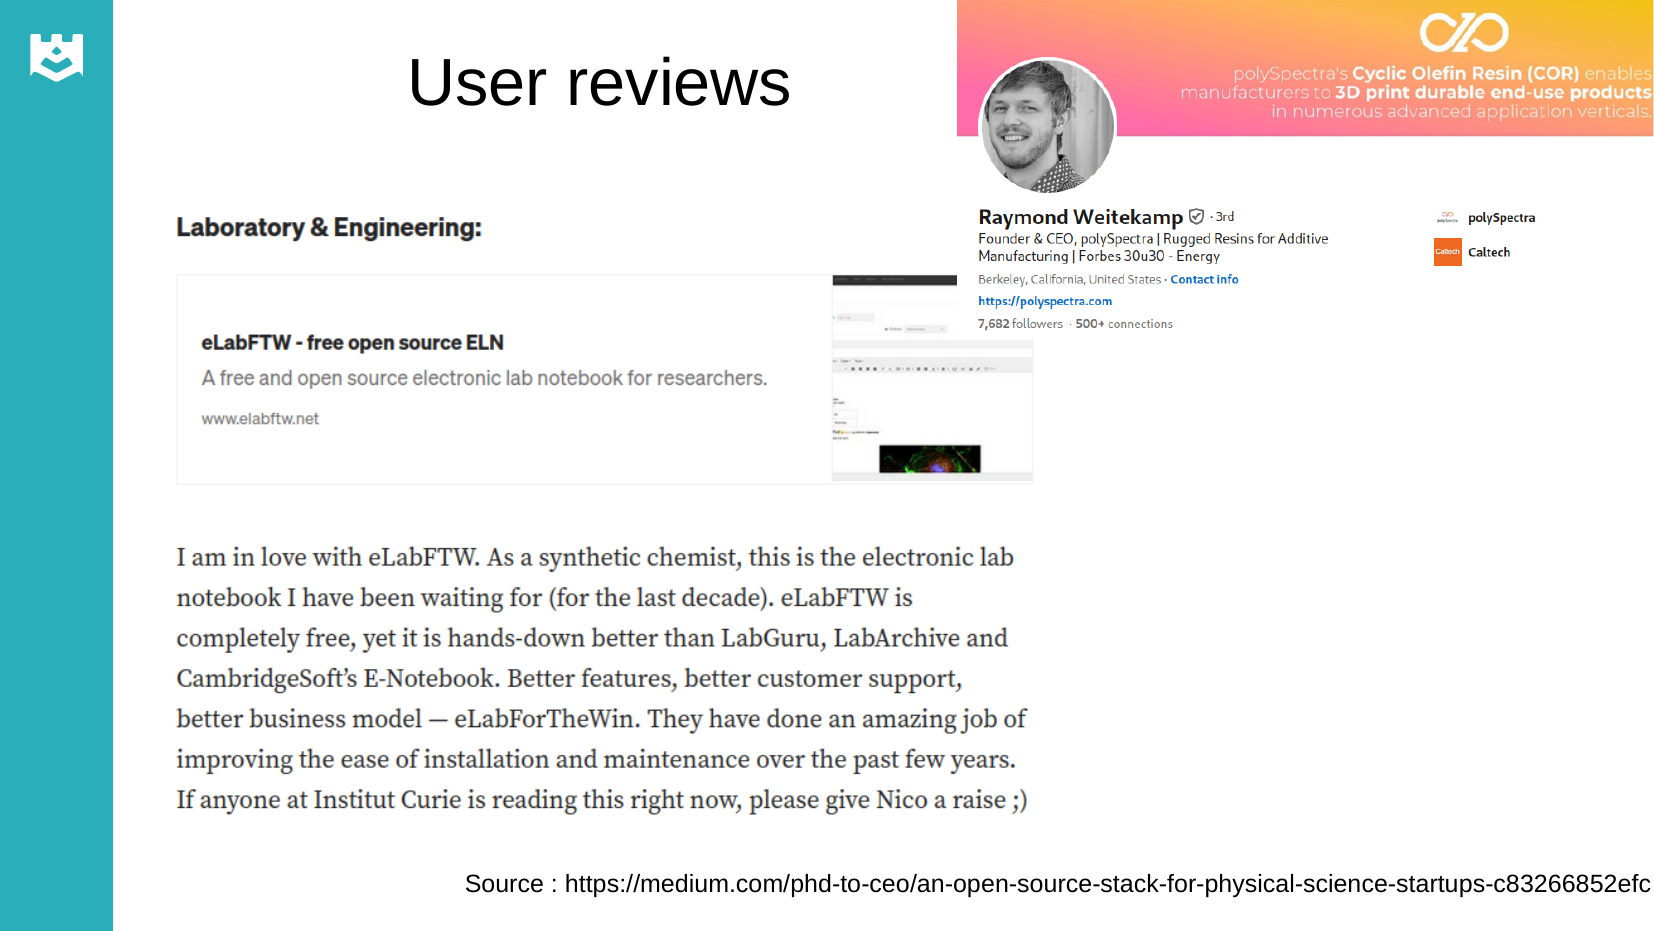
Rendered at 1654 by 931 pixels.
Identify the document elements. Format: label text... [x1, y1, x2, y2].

text_box Source : https://medium.com/phd-to-ceo/an-open-source-stack-for-physical-science-startups-c83266852efc [450, 862, 1654, 931]
picture [0, 0, 113, 931]
text_box User reviews [113, 37, 957, 202]
picture [150, 0, 1654, 836]
